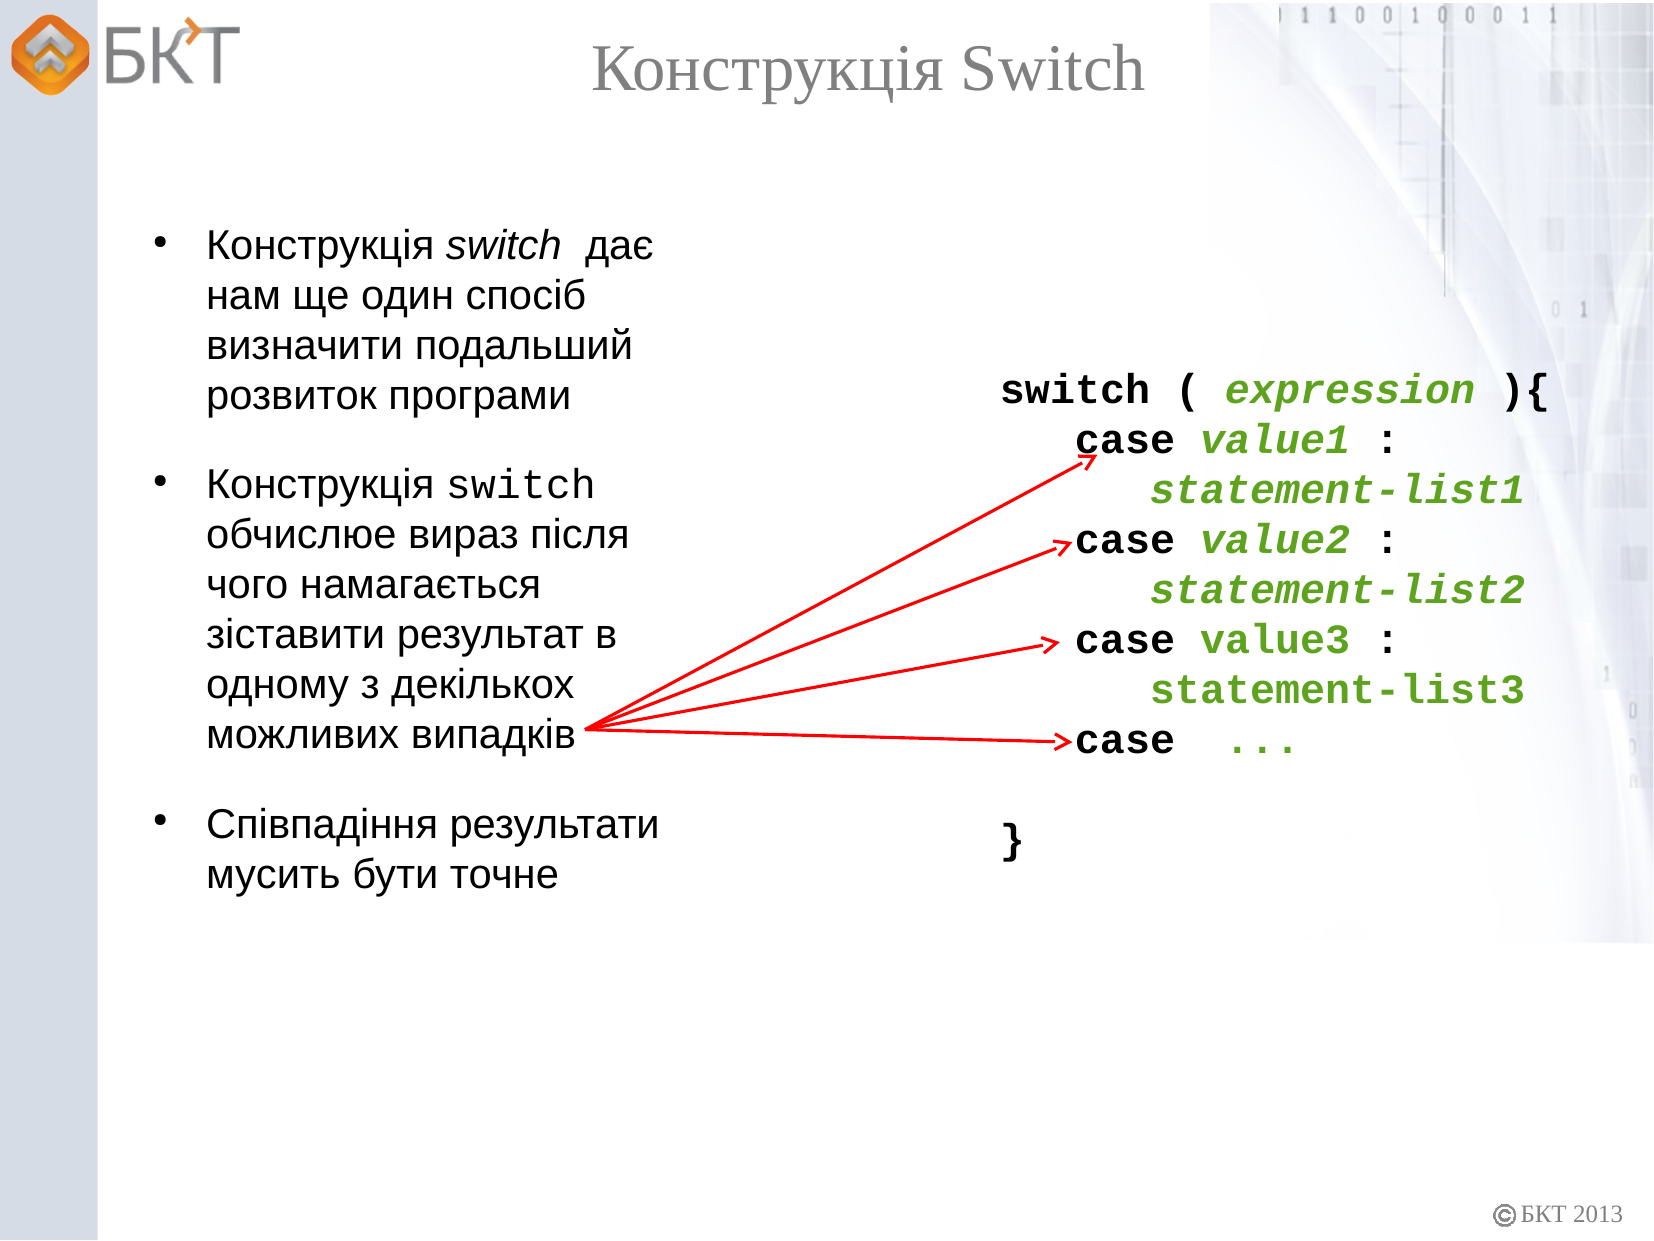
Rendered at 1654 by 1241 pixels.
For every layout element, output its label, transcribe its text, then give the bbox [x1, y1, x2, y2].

text_box switch ( expression ){ case value1 : statement-list1 case value2 : statement-list2 case value3 : statement-list3 case ... } [985, 354, 1565, 871]
picture [1493, 1199, 1500, 1231]
list Конструкція switch дає нам ще один спосіб визначити подальший розвиток програми Конструкція switch обчислюе вираз після чого намагається зіставити результат в одному з декількох можливих випадків Співпадіння результати мусить бути точне [120, 210, 733, 993]
picture [4, 9, 250, 97]
text_box БКТ 2013 [1500, 1195, 1651, 1241]
text_box Конструкція Switch [270, 30, 1486, 119]
picture [1095, 3, 1654, 1129]
text_box [0, 0, 98, 1241]
